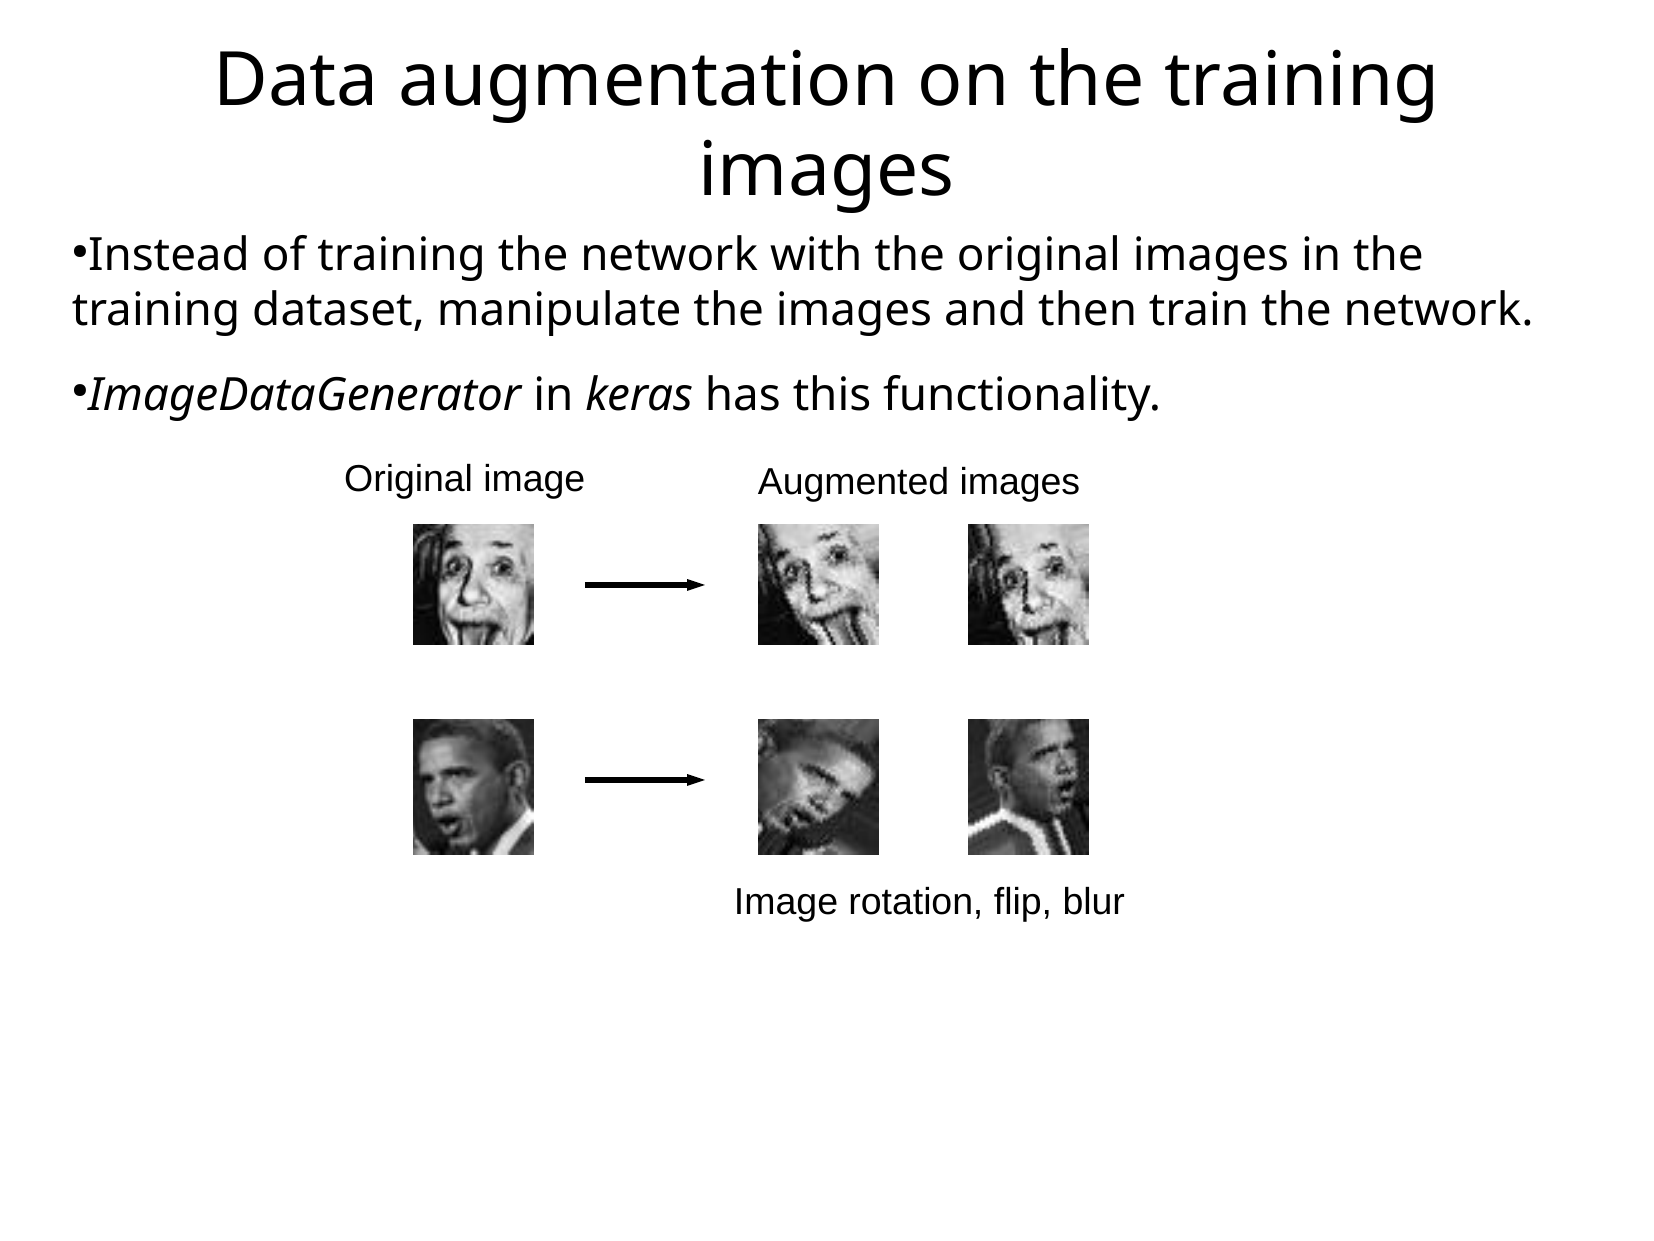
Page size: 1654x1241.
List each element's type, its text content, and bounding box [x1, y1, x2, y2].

text_box Original image [329, 450, 601, 507]
picture [413, 525, 534, 646]
picture [413, 720, 534, 856]
picture [758, 720, 879, 856]
text_box Augmented images [743, 453, 1096, 511]
text_box Image rotation, flip, blur [719, 873, 1141, 931]
list Instead of training the network with the original images in the training dataset, manipulate the images and then train the network. ImageDataGenerator in keras has this functionality. [71, 225, 1561, 436]
picture [968, 720, 1089, 855]
title Data augmentation on the training images [82, 30, 1571, 199]
picture [758, 525, 879, 645]
picture [968, 525, 1089, 646]
